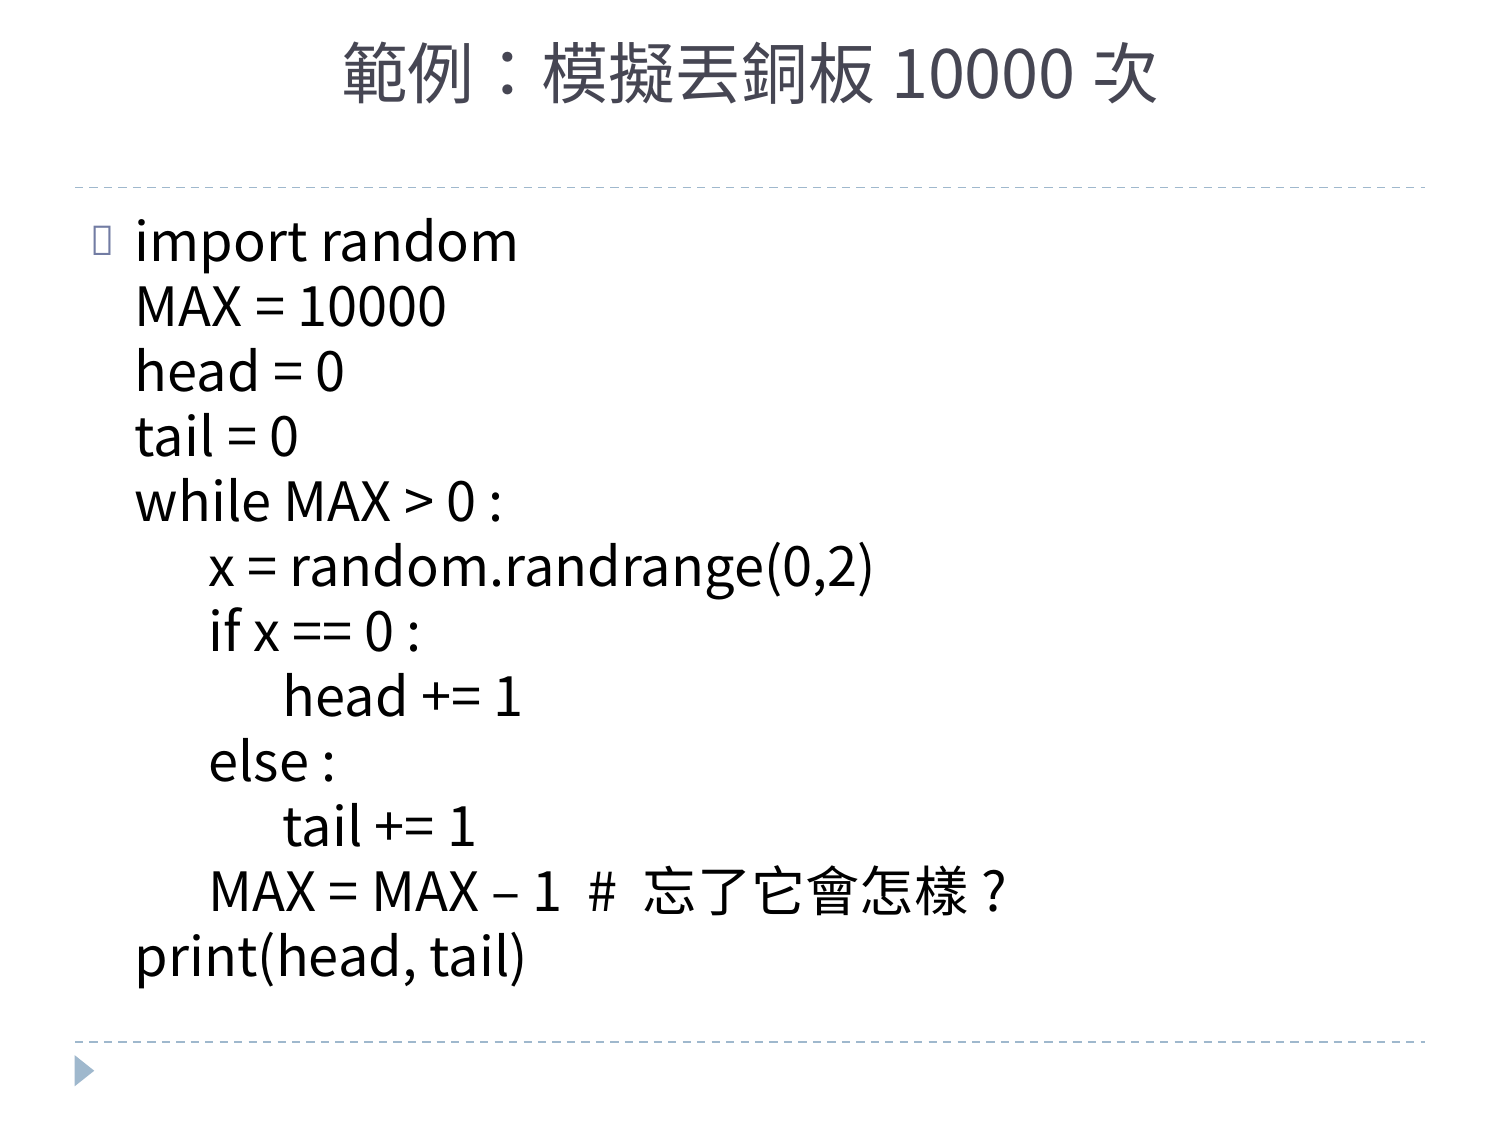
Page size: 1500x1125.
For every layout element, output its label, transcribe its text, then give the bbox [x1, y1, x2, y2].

list import random MAX = 10000 head = 0 tail = 0 while MAX > 0 : x = random.randrange(0,2) if x == 0 : head += 1 else : tail += 1 MAX = MAX – 1 # 忘了它會怎樣? print(head, tail) [75, 200, 1425, 1010]
title 範例：模擬丟銅板10000次 [75, 24, 1425, 188]
